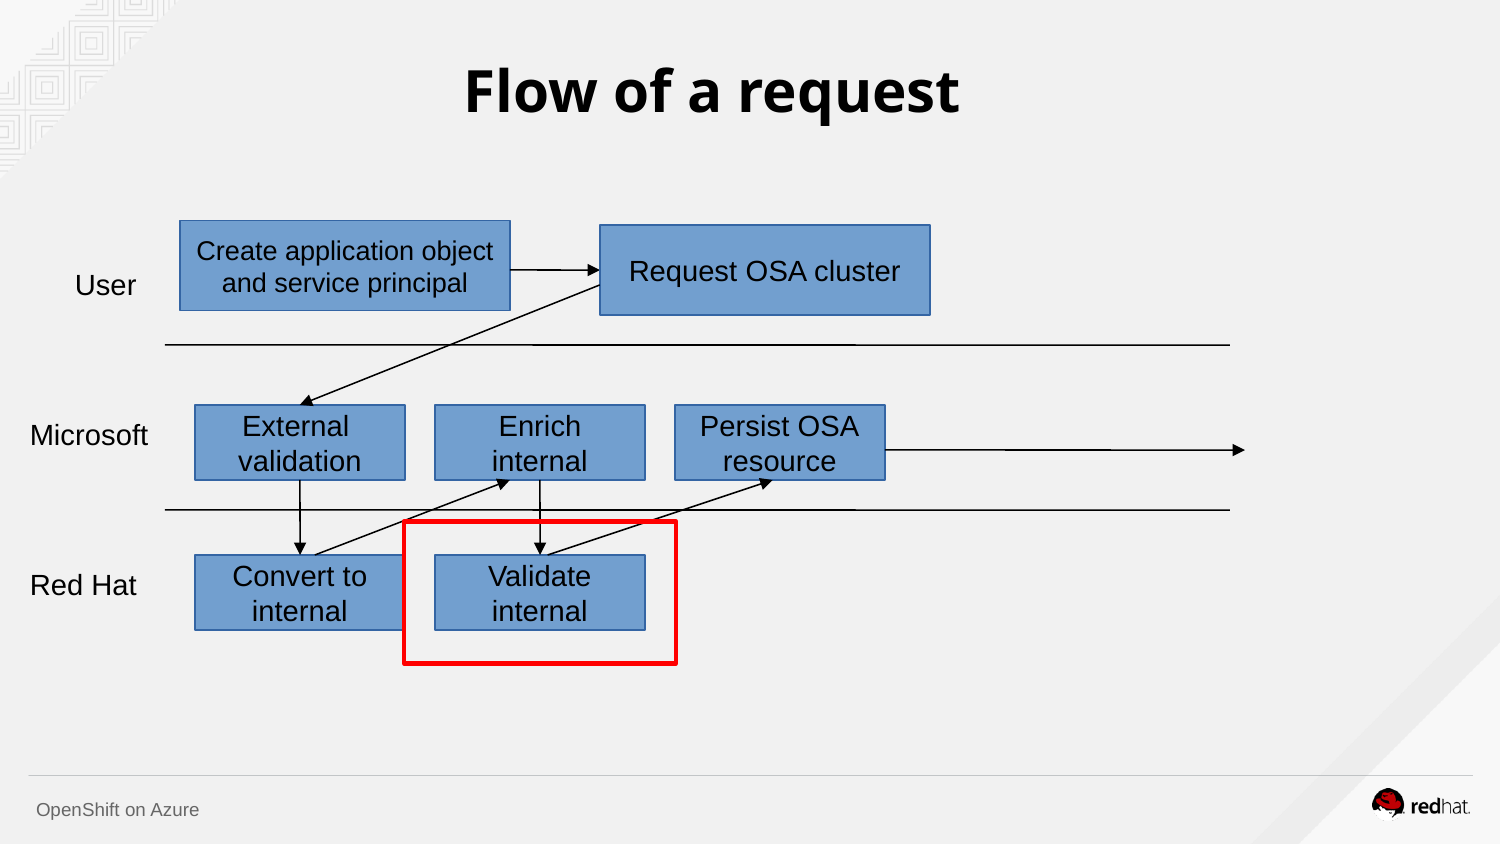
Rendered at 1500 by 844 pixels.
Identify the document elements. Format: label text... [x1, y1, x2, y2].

picture [0, 0, 1500, 844]
text_box Enrich internal [434, 404, 645, 480]
text_box Flow of a request [75, 46, 1350, 140]
text_box Persist OSA resource [674, 404, 885, 480]
text_box Microsoft [15, 408, 164, 457]
text_box Red Hat [14, 558, 152, 607]
text_box Request OSA cluster [599, 224, 930, 315]
text_box Validate internal [434, 554, 645, 630]
text_box External validation [194, 404, 405, 480]
text_box Create application object and service principal [179, 220, 510, 311]
text_box Convert to internal [194, 554, 402, 630]
text_box User [59, 258, 152, 307]
